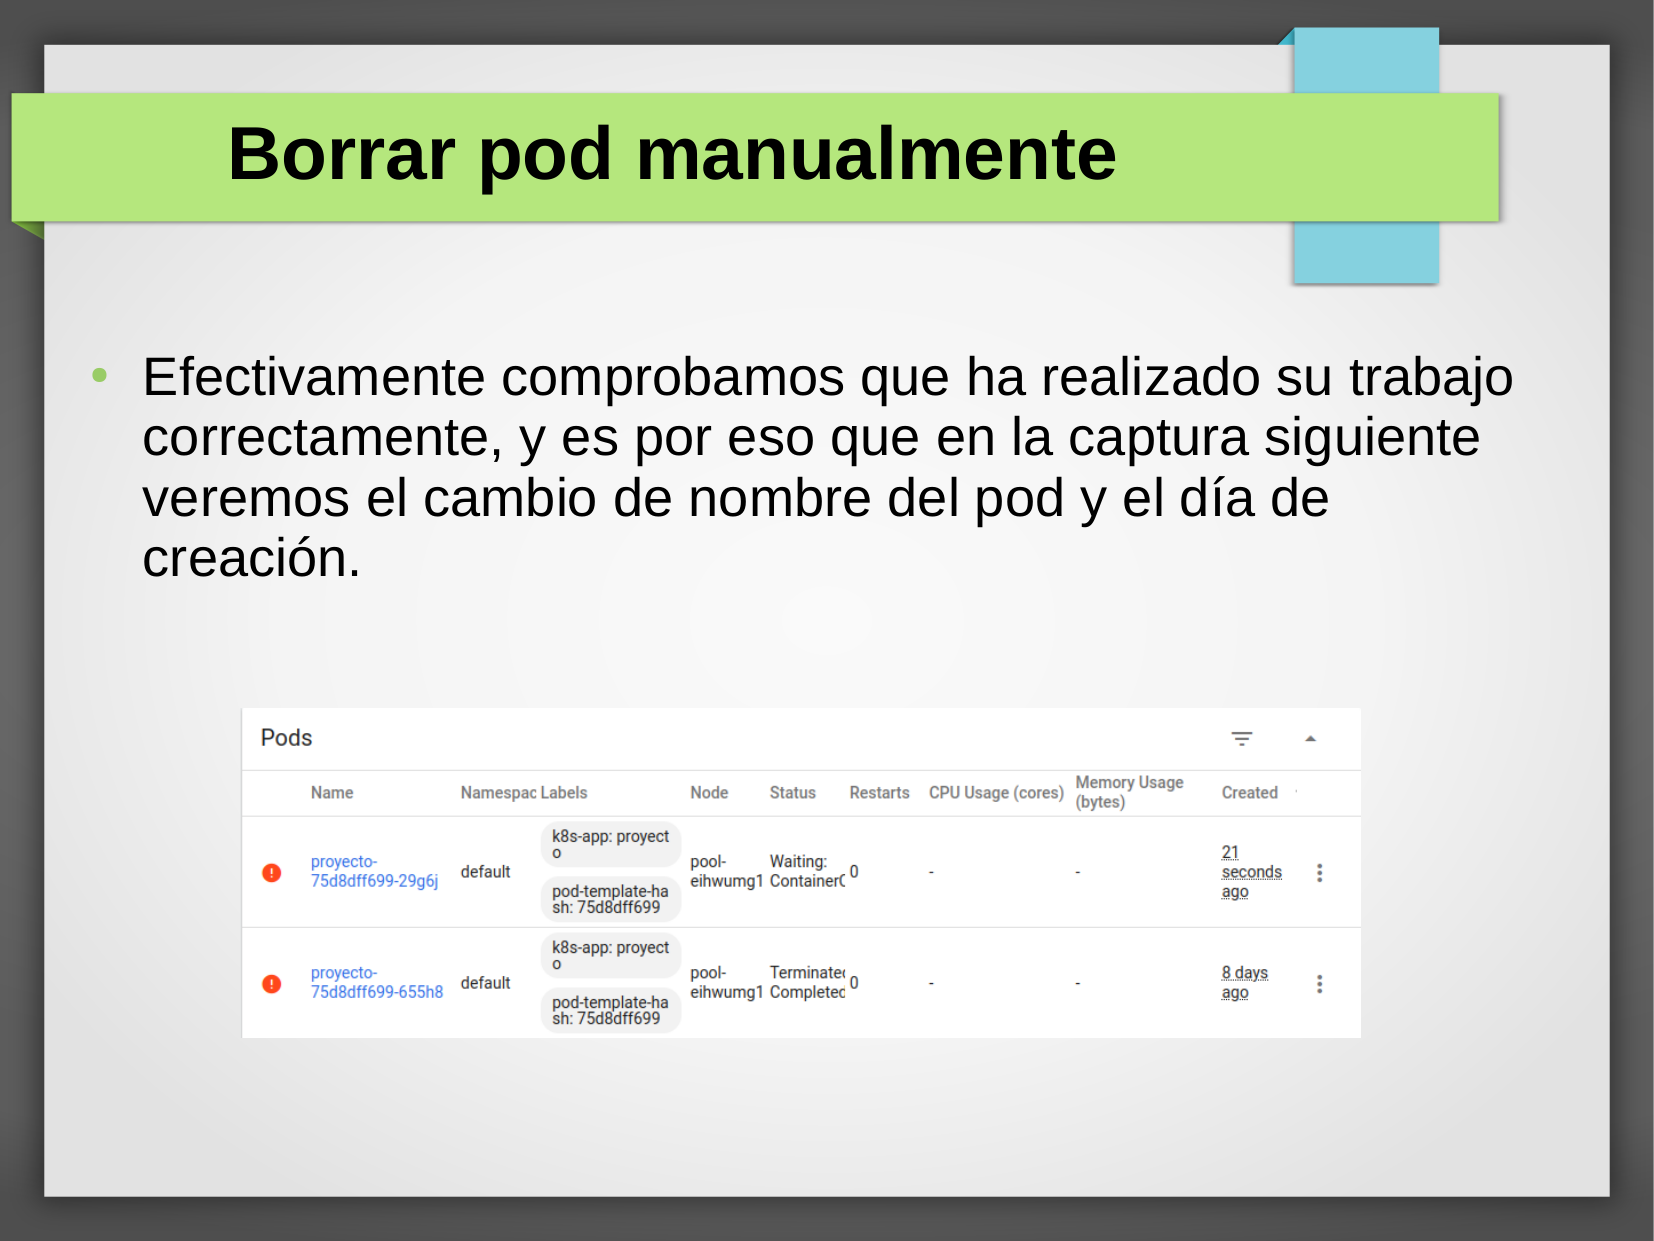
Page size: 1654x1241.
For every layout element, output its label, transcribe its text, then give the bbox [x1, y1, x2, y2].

list Efectivamente comprobamos que ha realizado su trabajo correctamente, y es por eso que en la captura siguiente veremos el cambio de nombre del pod y el día de creación. [72, 346, 1561, 1066]
picture [0, 0, 1654, 1241]
title Borrar pod manualmente [82, 94, 1264, 213]
